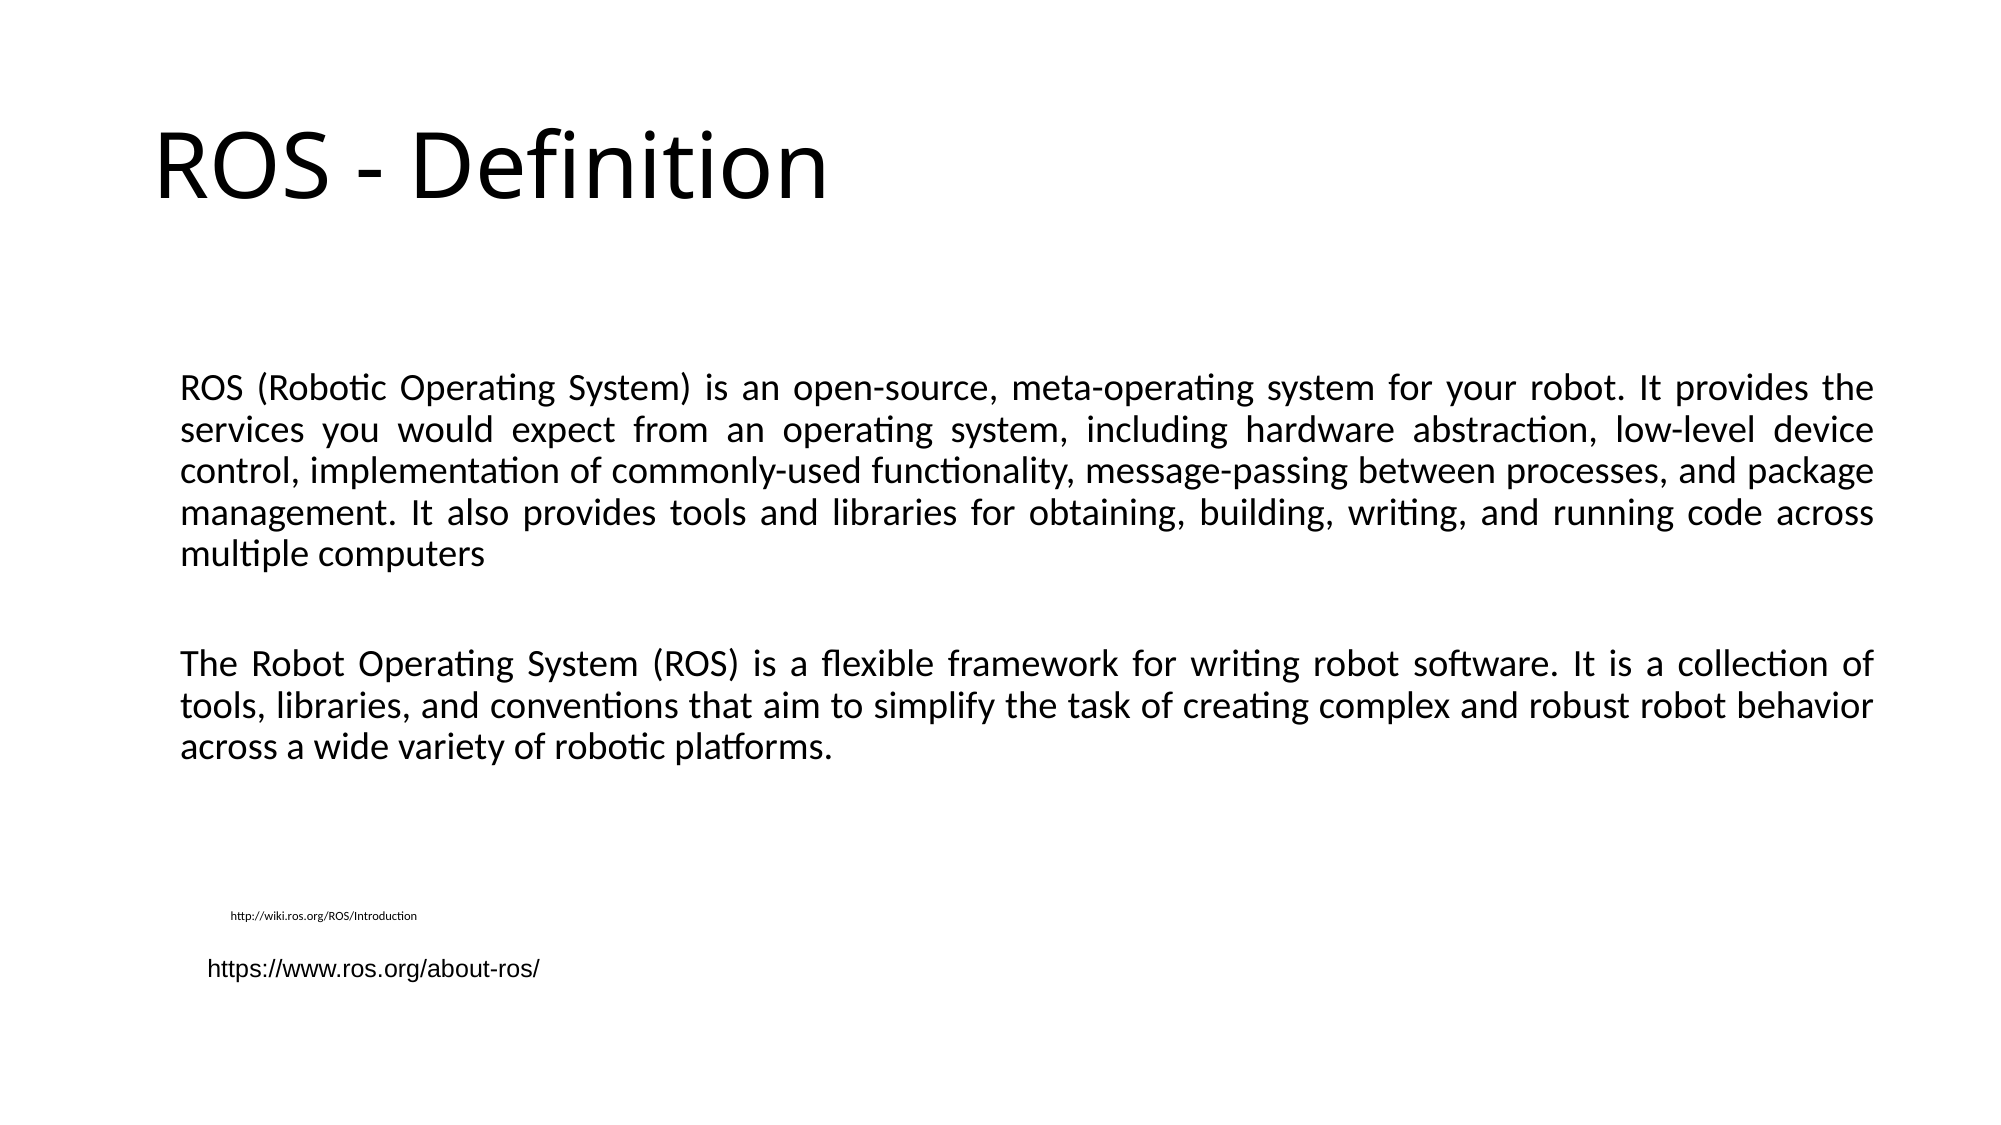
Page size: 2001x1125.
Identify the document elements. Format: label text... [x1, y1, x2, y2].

text_box https://www.ros.org/about-ros/ [192, 947, 571, 991]
list ROS (Robotic Operating System) is an open-source, meta-operating system for your robot. It provides the services you would expect from an operating system, including hardware abstraction, low-level device control, implementation of commonly-used functionality, message-passing between processes, and package management. It also provides tools and libraries for obtaining, building, writing, and running code across multiple computers The Robot Operating System (ROS) is a flexible framework for writing robot software. It is a collection of tools, libraries, and conventions that aim to simplify the task of creating complex and robust robot behavior across a wide variety of robotic platforms. [165, 360, 1891, 781]
title ROS - Definition [137, 59, 1863, 278]
text_box http://wiki.ros.org/ROS/Introduction [215, 900, 433, 930]
